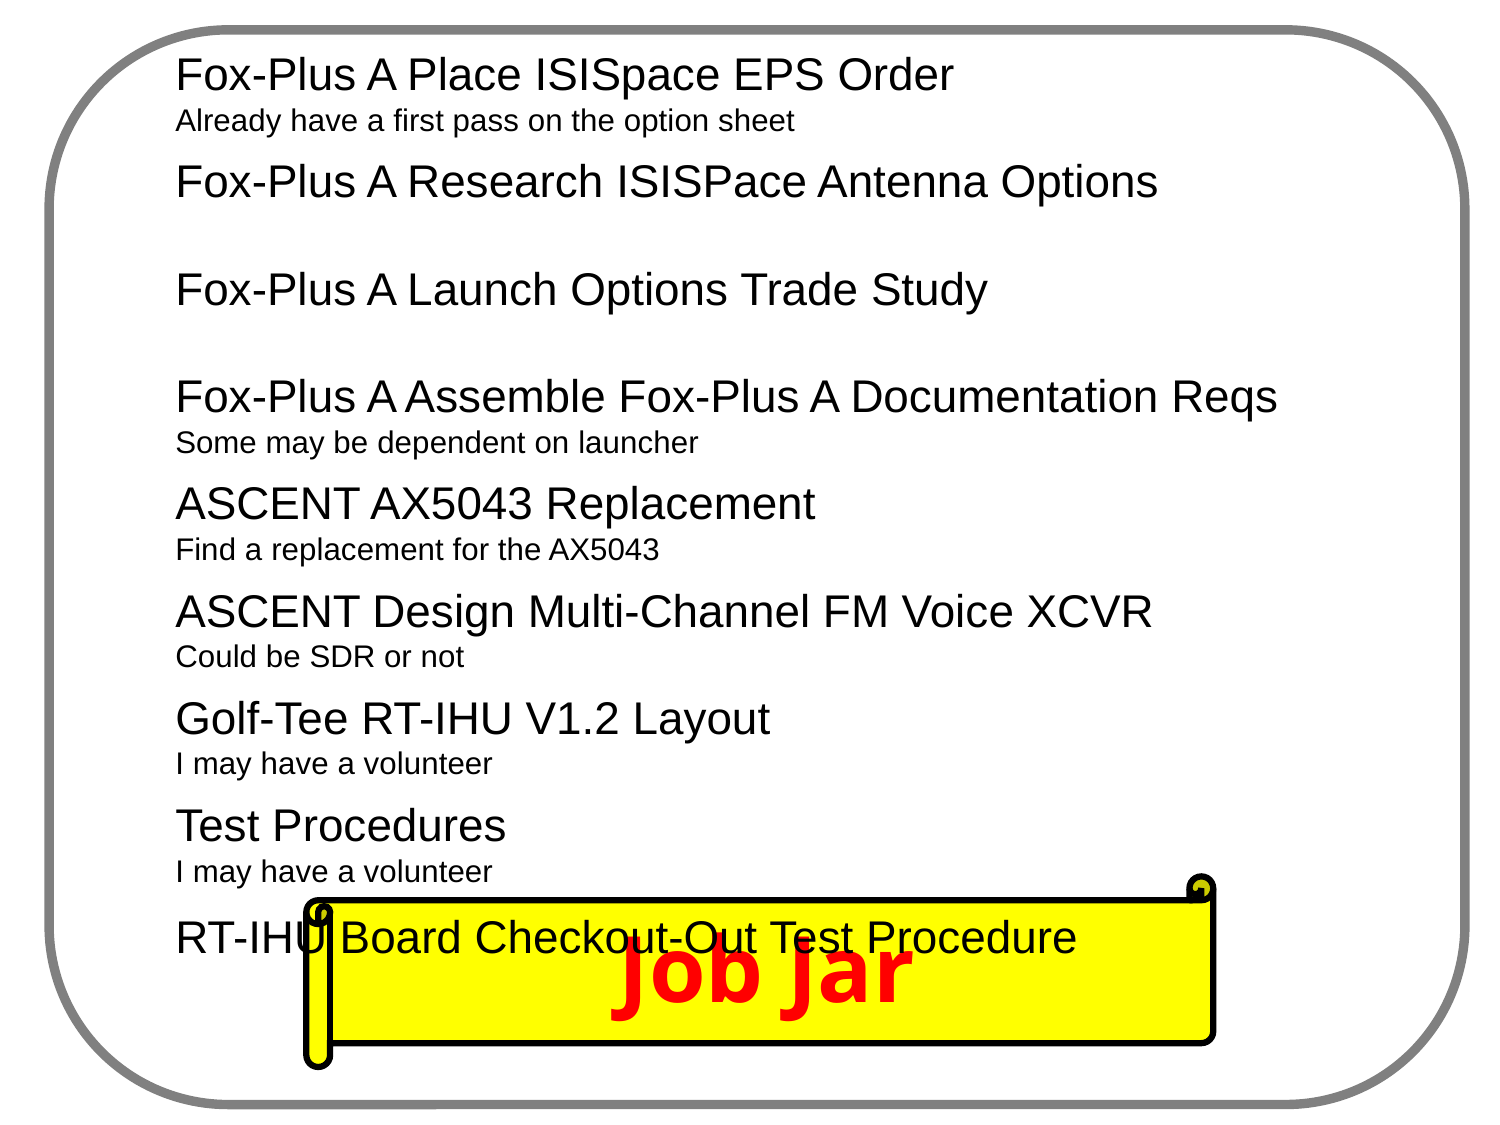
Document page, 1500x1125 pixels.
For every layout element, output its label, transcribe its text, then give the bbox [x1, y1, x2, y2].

text_box ASCENT AX5043 Replacement Find a replacement for the AX5043 [160, 467, 1360, 574]
text_box Test Procedures I may have a volunteer [160, 788, 1360, 896]
text_box [306, 1028, 1214, 1068]
text_box Fox-Plus A Assemble Fox-Plus A Documentation Reqs Some may be dependent on launcher [160, 359, 1360, 467]
text_box [1189, 896, 1214, 900]
text_box Fox-Plus A Research ISISPace Antenna Options [160, 144, 1360, 252]
text_box ASCENT Design Multi-Channel FM Voice XCVR Could be SDR or not [160, 574, 1360, 681]
text_box Golf-Tee RT-IHU V1.2 Layout I may have a volunteer [160, 681, 1360, 788]
text_box RT-IHU Board Checkout-Out Test Procedure [160, 900, 1360, 1008]
text_box Job Jar [260, 1008, 1273, 1028]
text_box Fox-Plus A Place ISISpace EPS Order Already have a first pass on the option sheet [160, 37, 1360, 144]
text_box Fox-Plus A Launch Options Trade Study [160, 252, 1360, 359]
